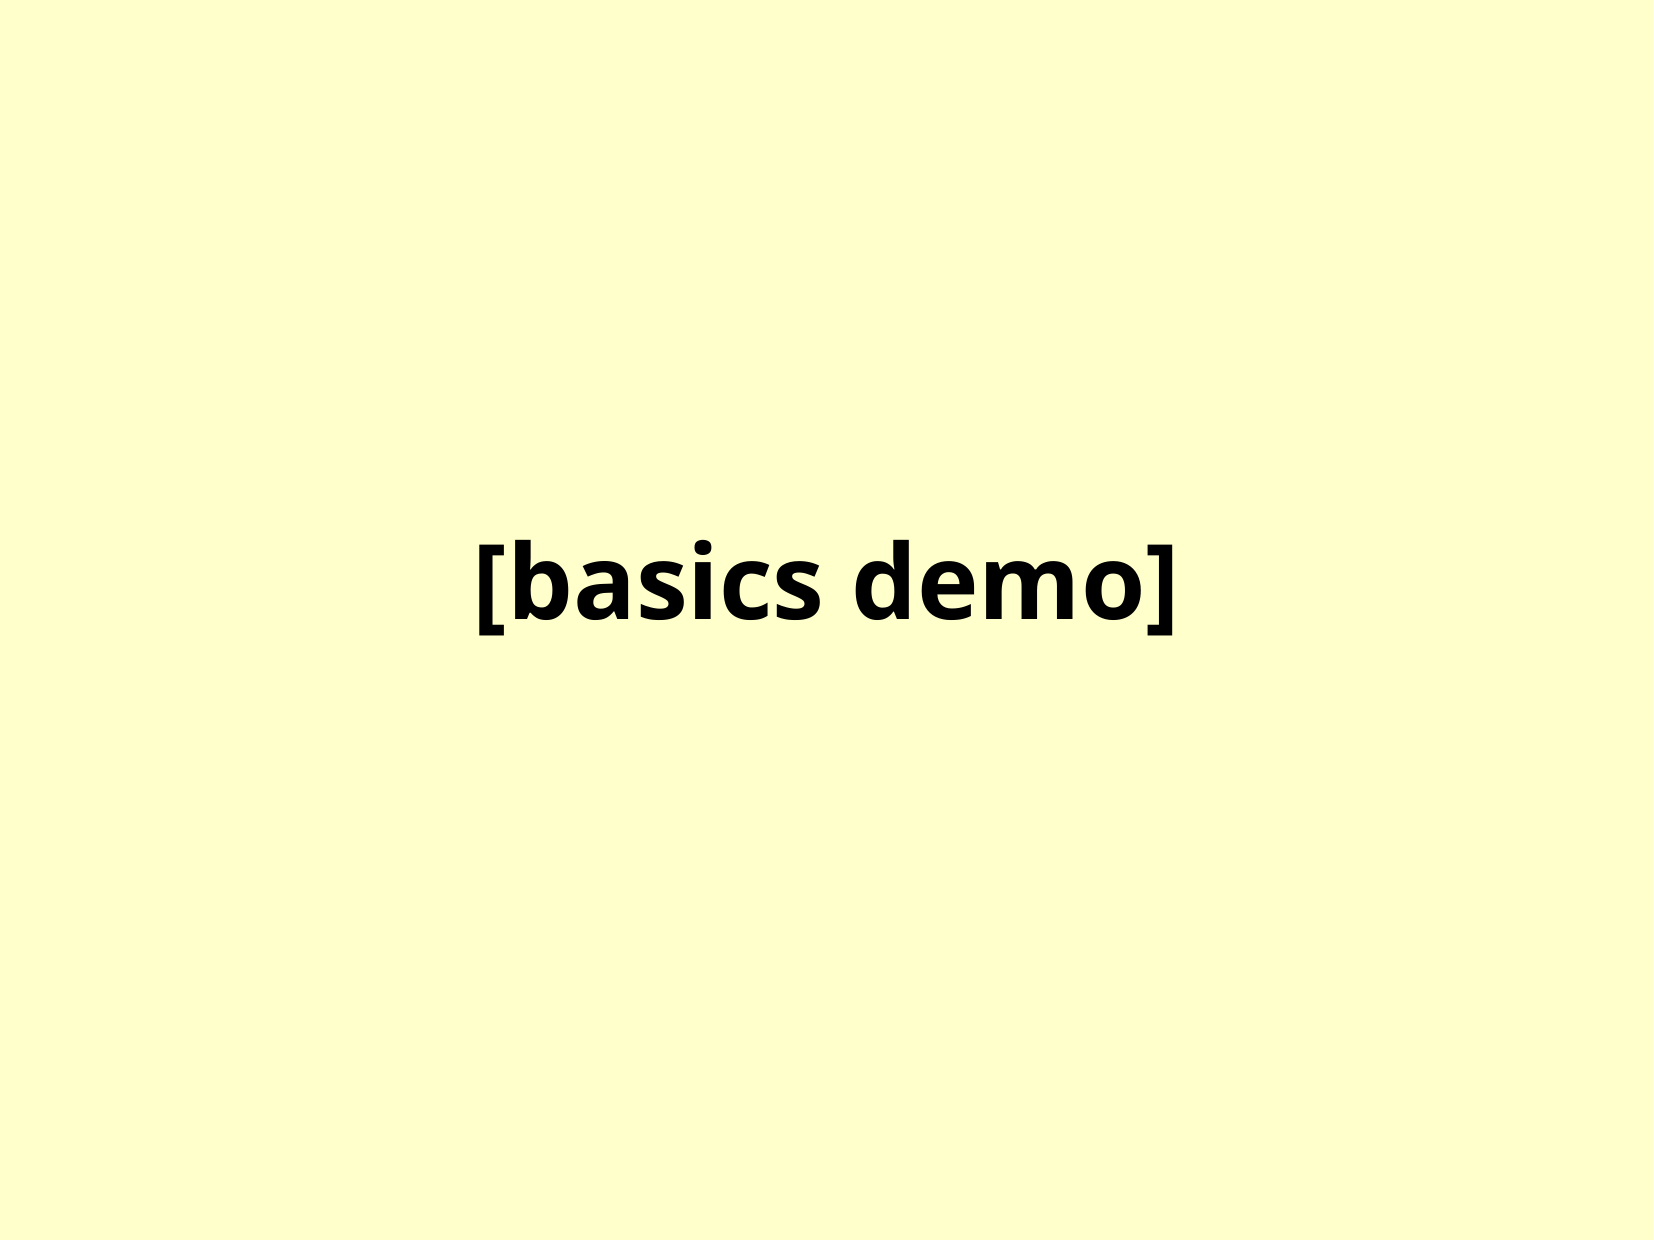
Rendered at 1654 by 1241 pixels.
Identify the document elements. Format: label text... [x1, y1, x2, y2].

subtitle [basics demo] [82, 49, 1571, 1109]
